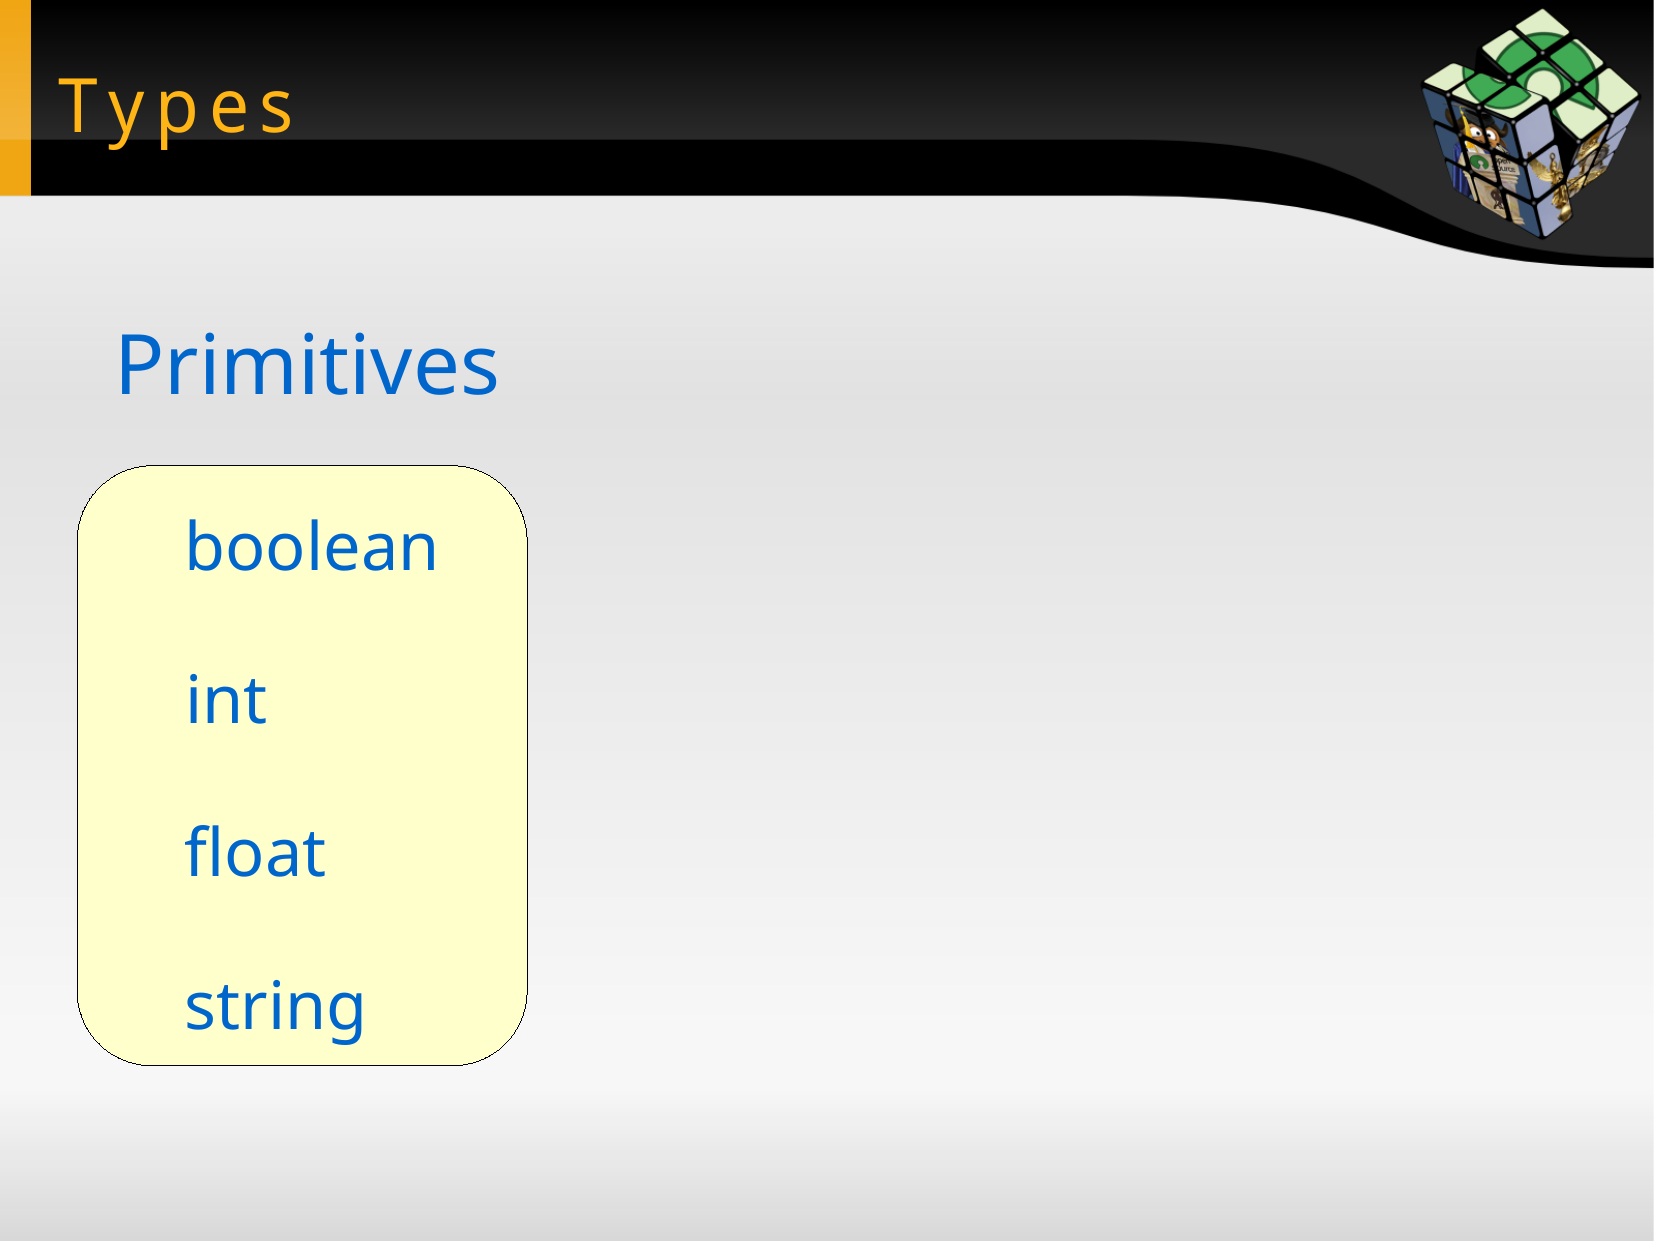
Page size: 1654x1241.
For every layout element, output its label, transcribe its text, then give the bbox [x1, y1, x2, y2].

text_box float [169, 797, 345, 888]
text_box Primitives [99, 297, 505, 407]
text_box int [170, 644, 283, 735]
title Types [59, 29, 1270, 178]
text_box boolean [169, 491, 447, 582]
text_box [77, 465, 528, 1066]
text_box string [169, 951, 376, 1041]
picture [0, 0, 1654, 1241]
